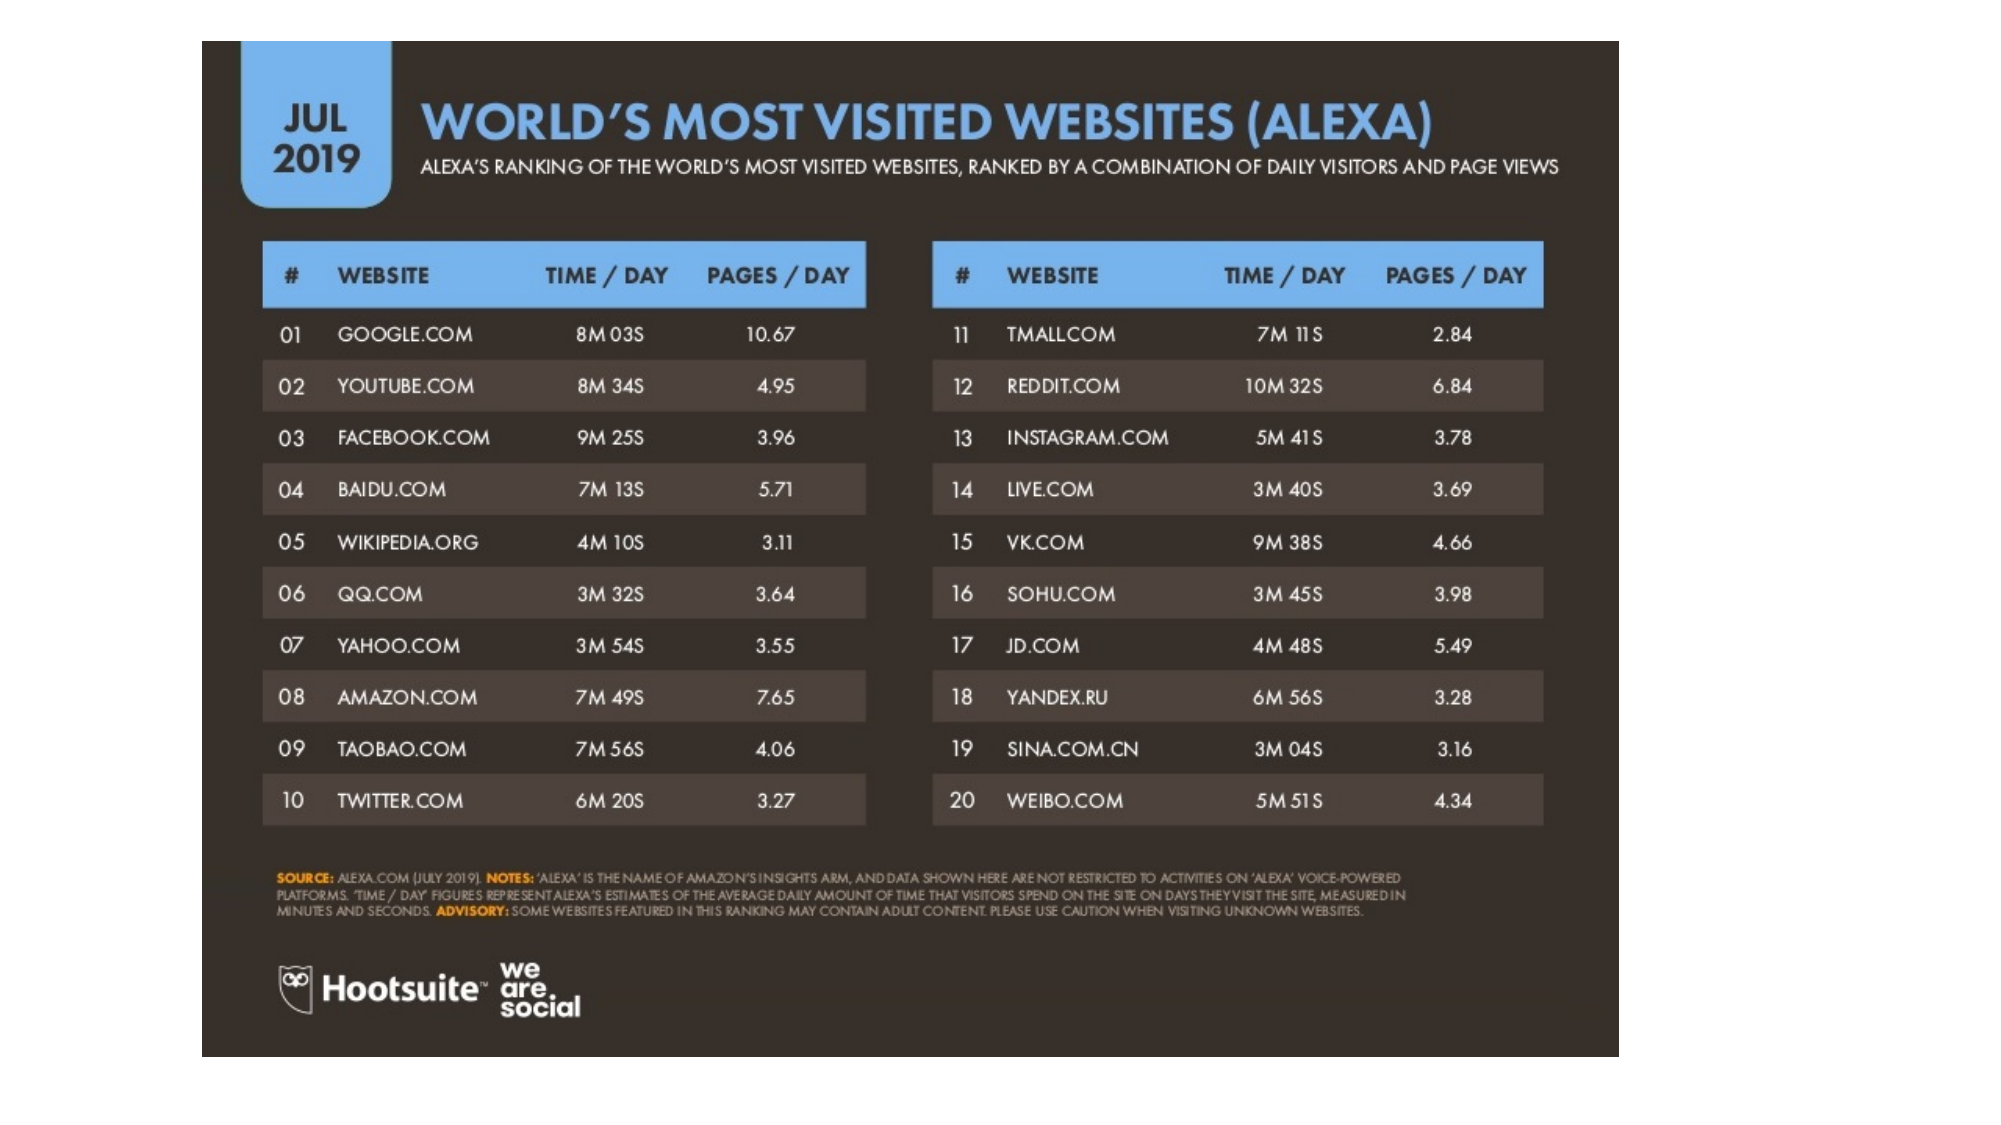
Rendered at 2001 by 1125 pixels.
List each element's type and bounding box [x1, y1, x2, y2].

picture [202, 42, 1619, 1057]
